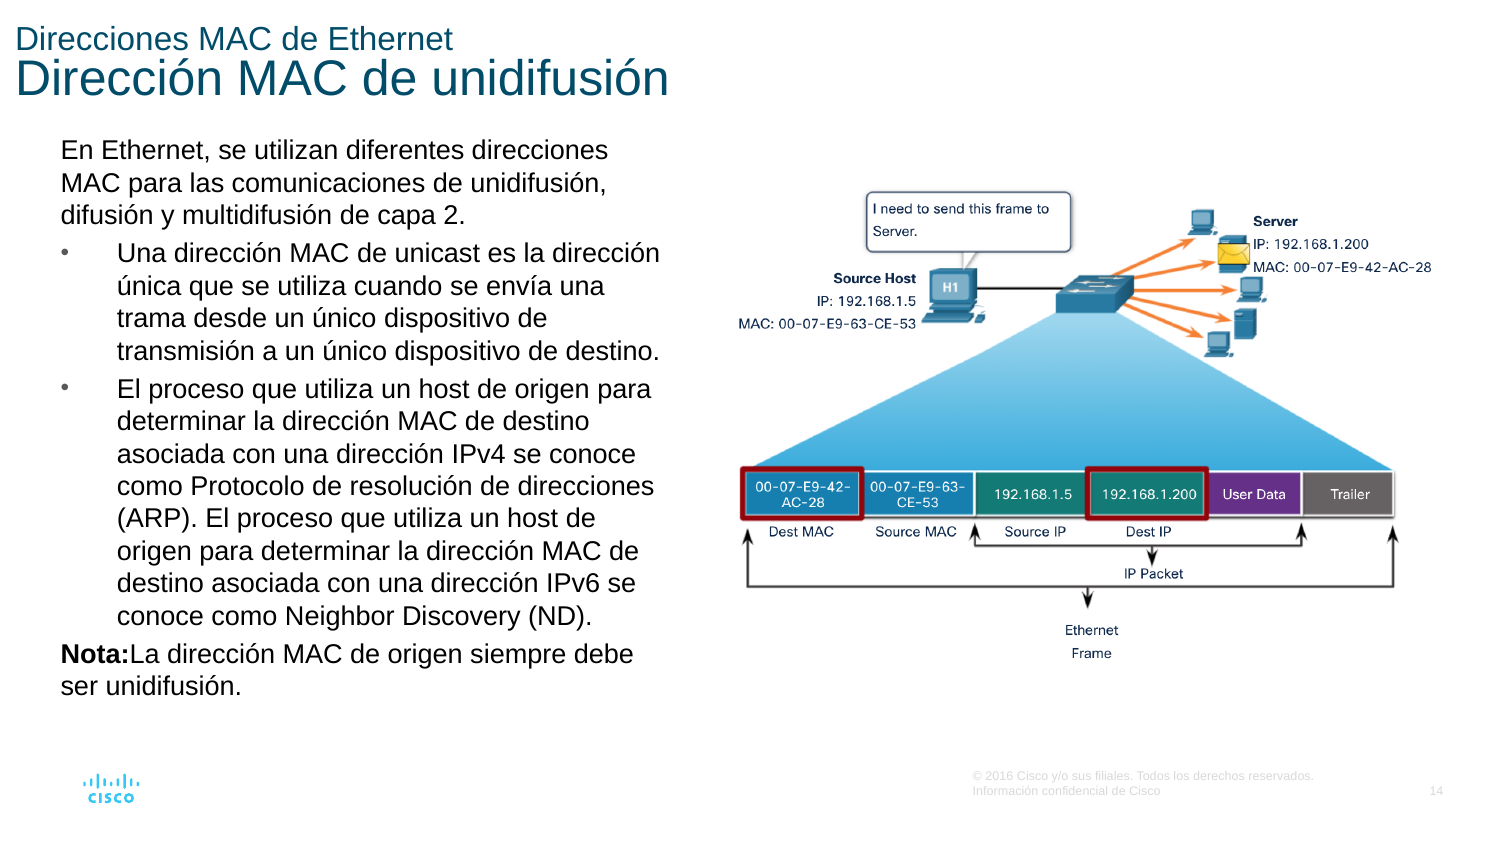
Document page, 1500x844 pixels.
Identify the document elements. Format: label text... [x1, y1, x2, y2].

picture [716, 181, 1442, 663]
title Direcciones MAC de Ethernet Dirección MAC de unidifusión [0, 5, 1369, 126]
list En Ethernet, se utilizan diferentes direcciones MAC para las comunicaciones de unidifusión, difusión y multidifusión de capa 2. Una dirección MAC de unicast es la dirección única que se utiliza cuando se envía una trama desde un único dispositivo de transmisión a un único dispositivo de destino. El proceso que utiliza un host de origen para determinar la dirección MAC de destino asociada con una dirección IPv4 se conoce como Protocolo de resolución de direcciones (ARP). El proceso que utiliza un host de origen para determinar la dirección MAC de destino asociada con una dirección IPv6 se conoce como Neighbor Discovery (ND). Nota:La dirección MAC de origen siempre debe ser unidifusión. [45, 125, 685, 719]
